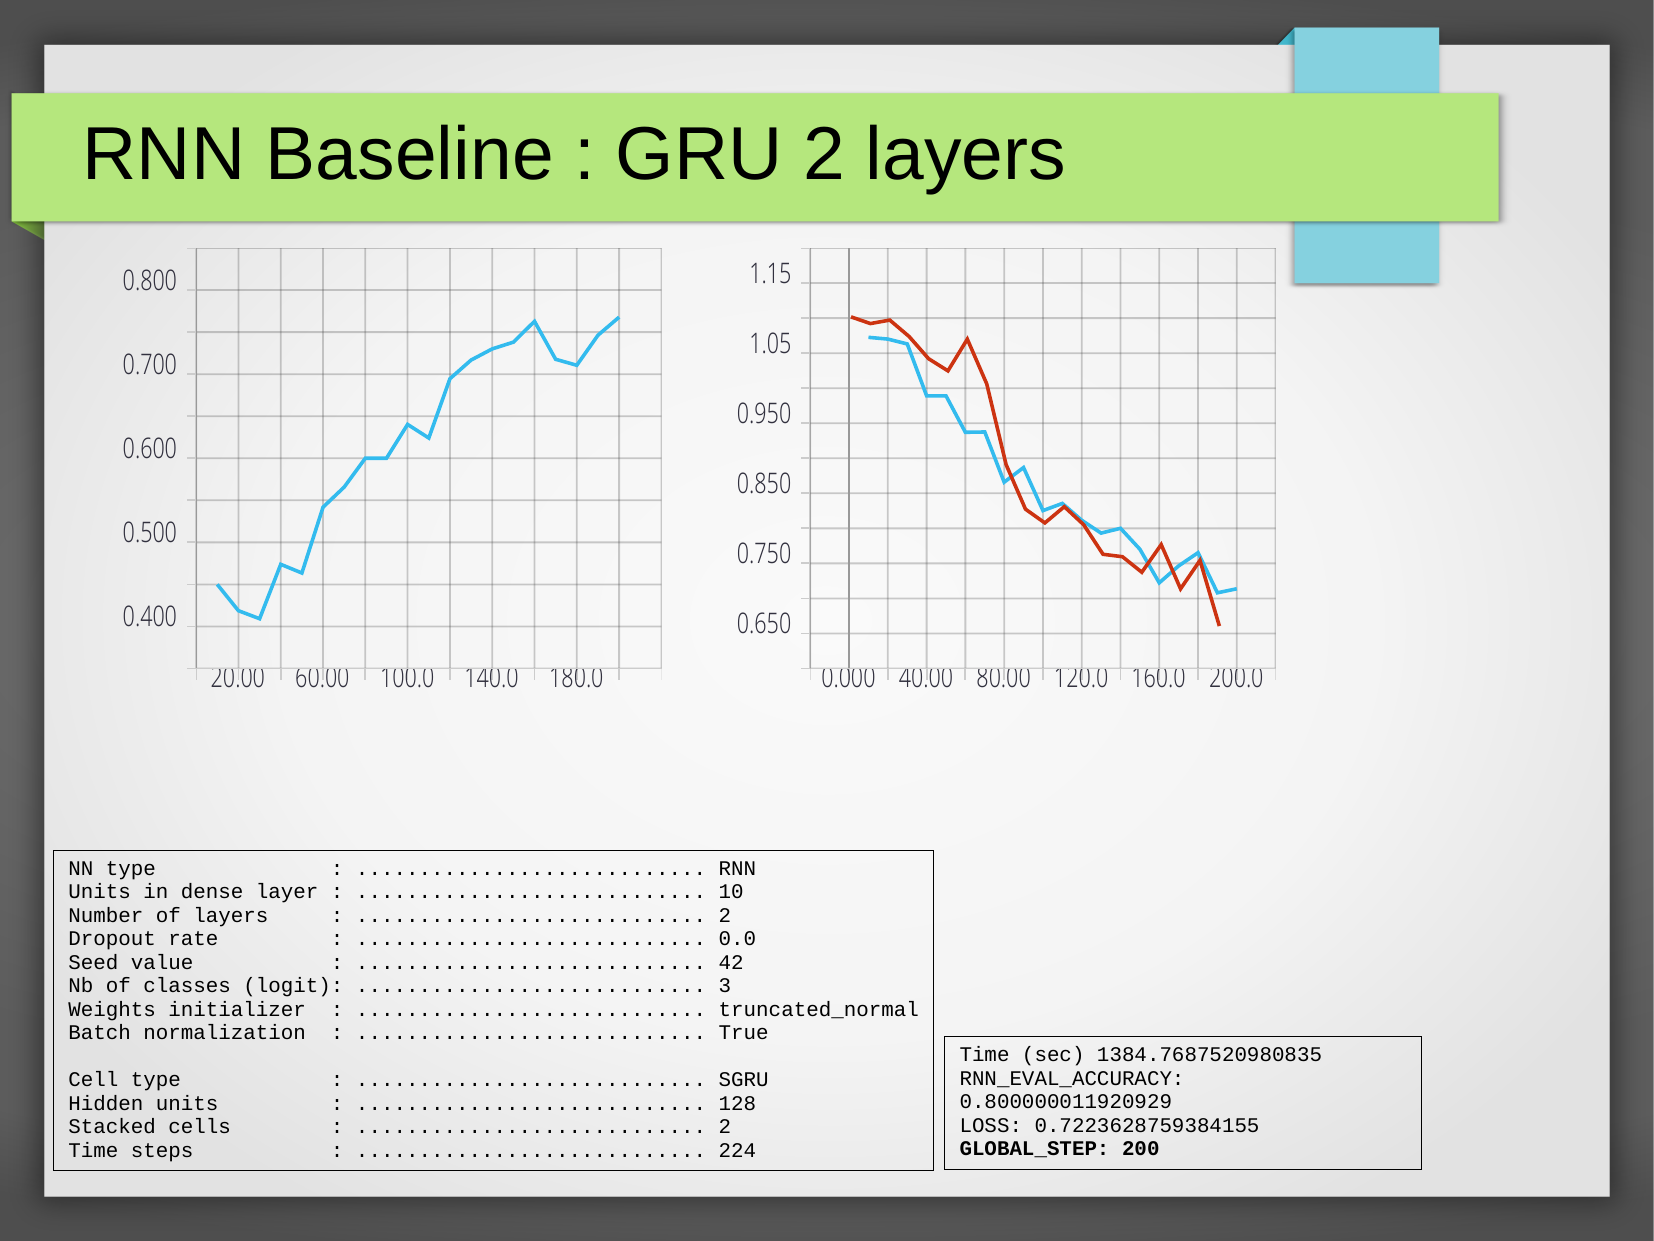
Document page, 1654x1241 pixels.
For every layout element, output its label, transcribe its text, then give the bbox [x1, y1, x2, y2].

title RNN Baseline : GRU 2 layers [82, 94, 1264, 213]
text_box Time (sec) 1384.7687520980835 RNN_EVAL_ACCURACY: 0.800000011920929 LOSS: 0.7223628759384155 GLOBAL_STEP: 200 [944, 1036, 1422, 1170]
text_box NN type : ............................ RNN Units in dense layer : ............................ 10 Number of layers : ............................ 2 Dropout rate : ............................ 0.0 Seed value : ............................ 42 Nb of classes (logit): ............................ 3 Weights initializer : ............................ truncated_normal Batch normalization : ............................ True Cell type : ............................ SGRU Hidden units : ............................ 128 Stacked cells : ............................ 2 Time steps : ............................ 224 [53, 850, 934, 1171]
picture [0, 0, 1654, 1241]
